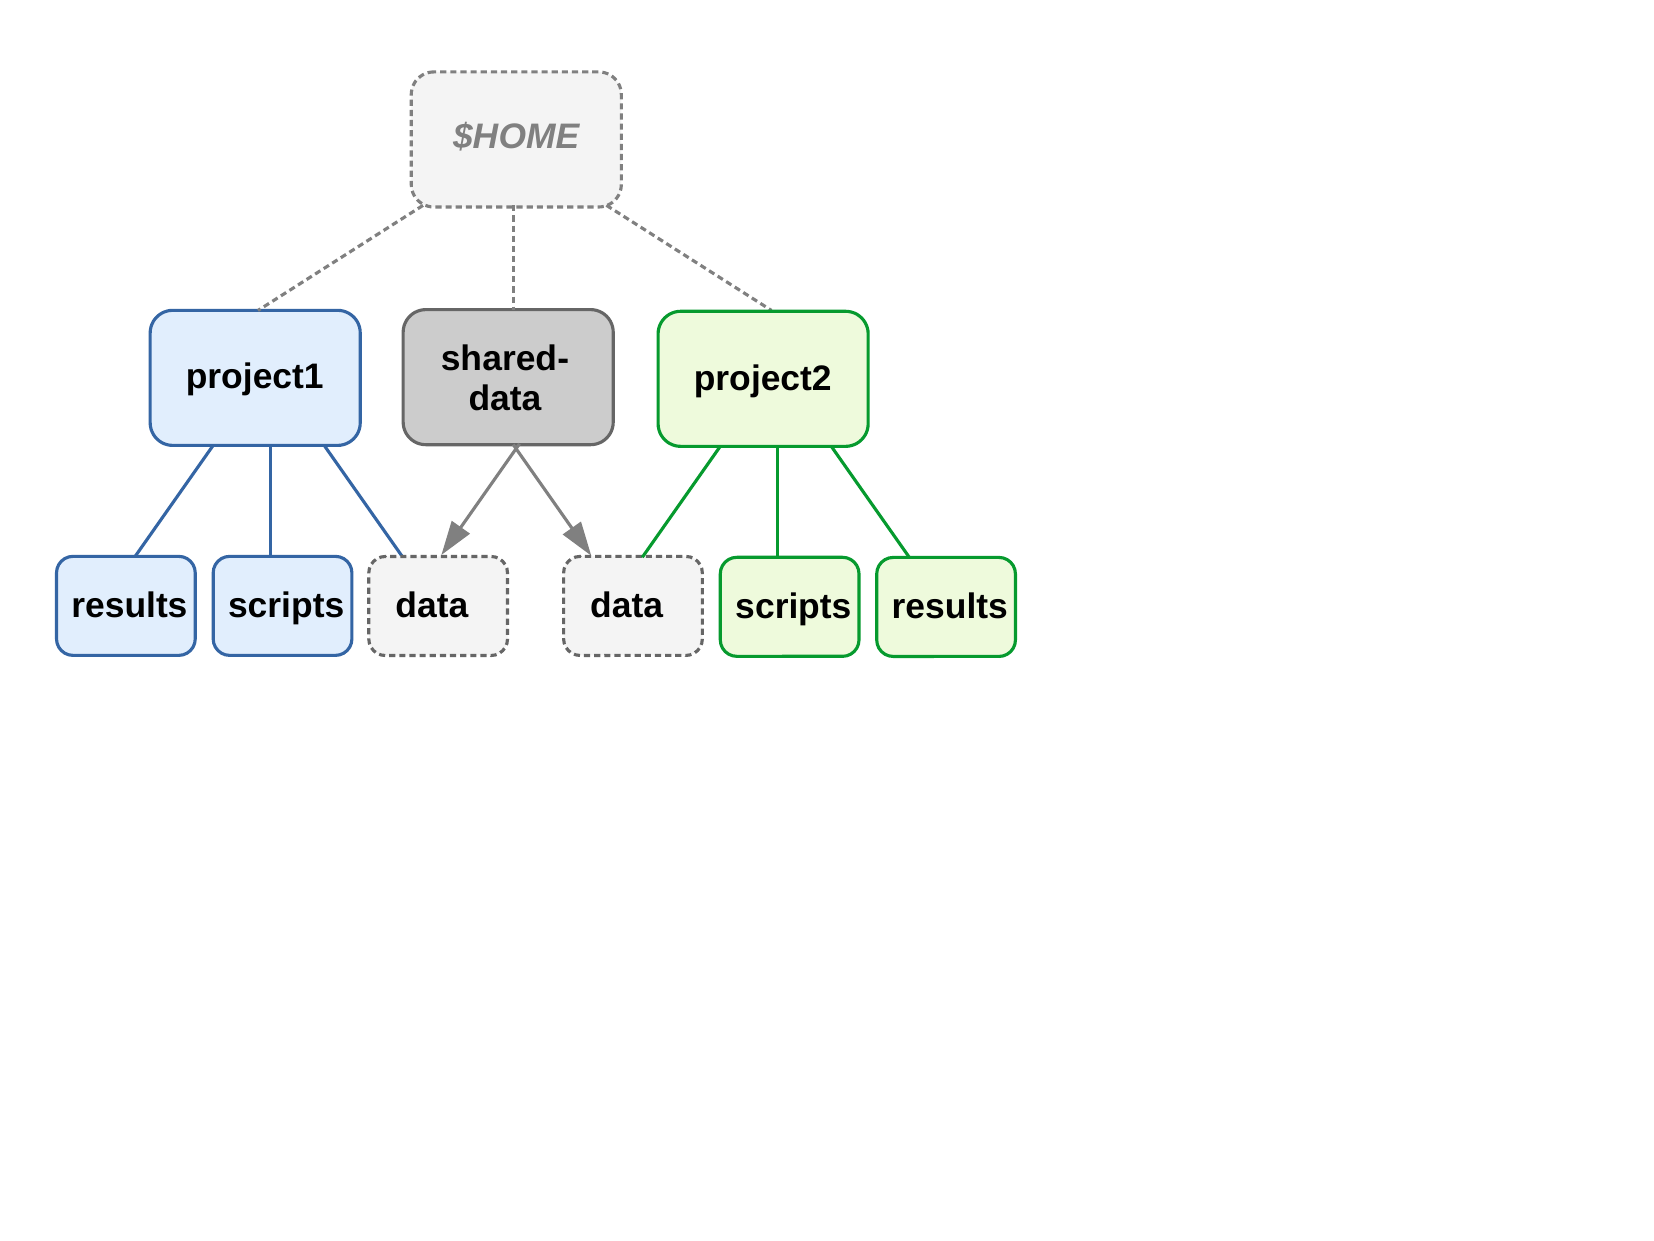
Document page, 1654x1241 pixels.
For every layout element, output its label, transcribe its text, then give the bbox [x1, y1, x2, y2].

text_box project1 [171, 349, 344, 444]
text_box [876, 557, 1016, 578]
text_box [563, 556, 703, 656]
text_box [213, 556, 352, 577]
text_box [403, 309, 614, 445]
text_box results [876, 578, 1024, 636]
text_box [368, 556, 508, 656]
text_box project2 [679, 350, 869, 445]
text_box results [56, 577, 214, 672]
text_box [411, 71, 622, 207]
text_box data [575, 577, 685, 635]
text_box scripts [720, 578, 868, 636]
text_box [213, 635, 352, 656]
text_box [720, 557, 860, 578]
text_box data [380, 577, 490, 635]
text_box [56, 556, 196, 577]
text_box scripts [213, 577, 361, 635]
text_box [720, 636, 860, 657]
text_box [150, 310, 361, 446]
text_box $HOME [433, 109, 599, 167]
text_box shared-data [418, 331, 592, 426]
text_box [876, 636, 1016, 657]
text_box [658, 311, 869, 447]
